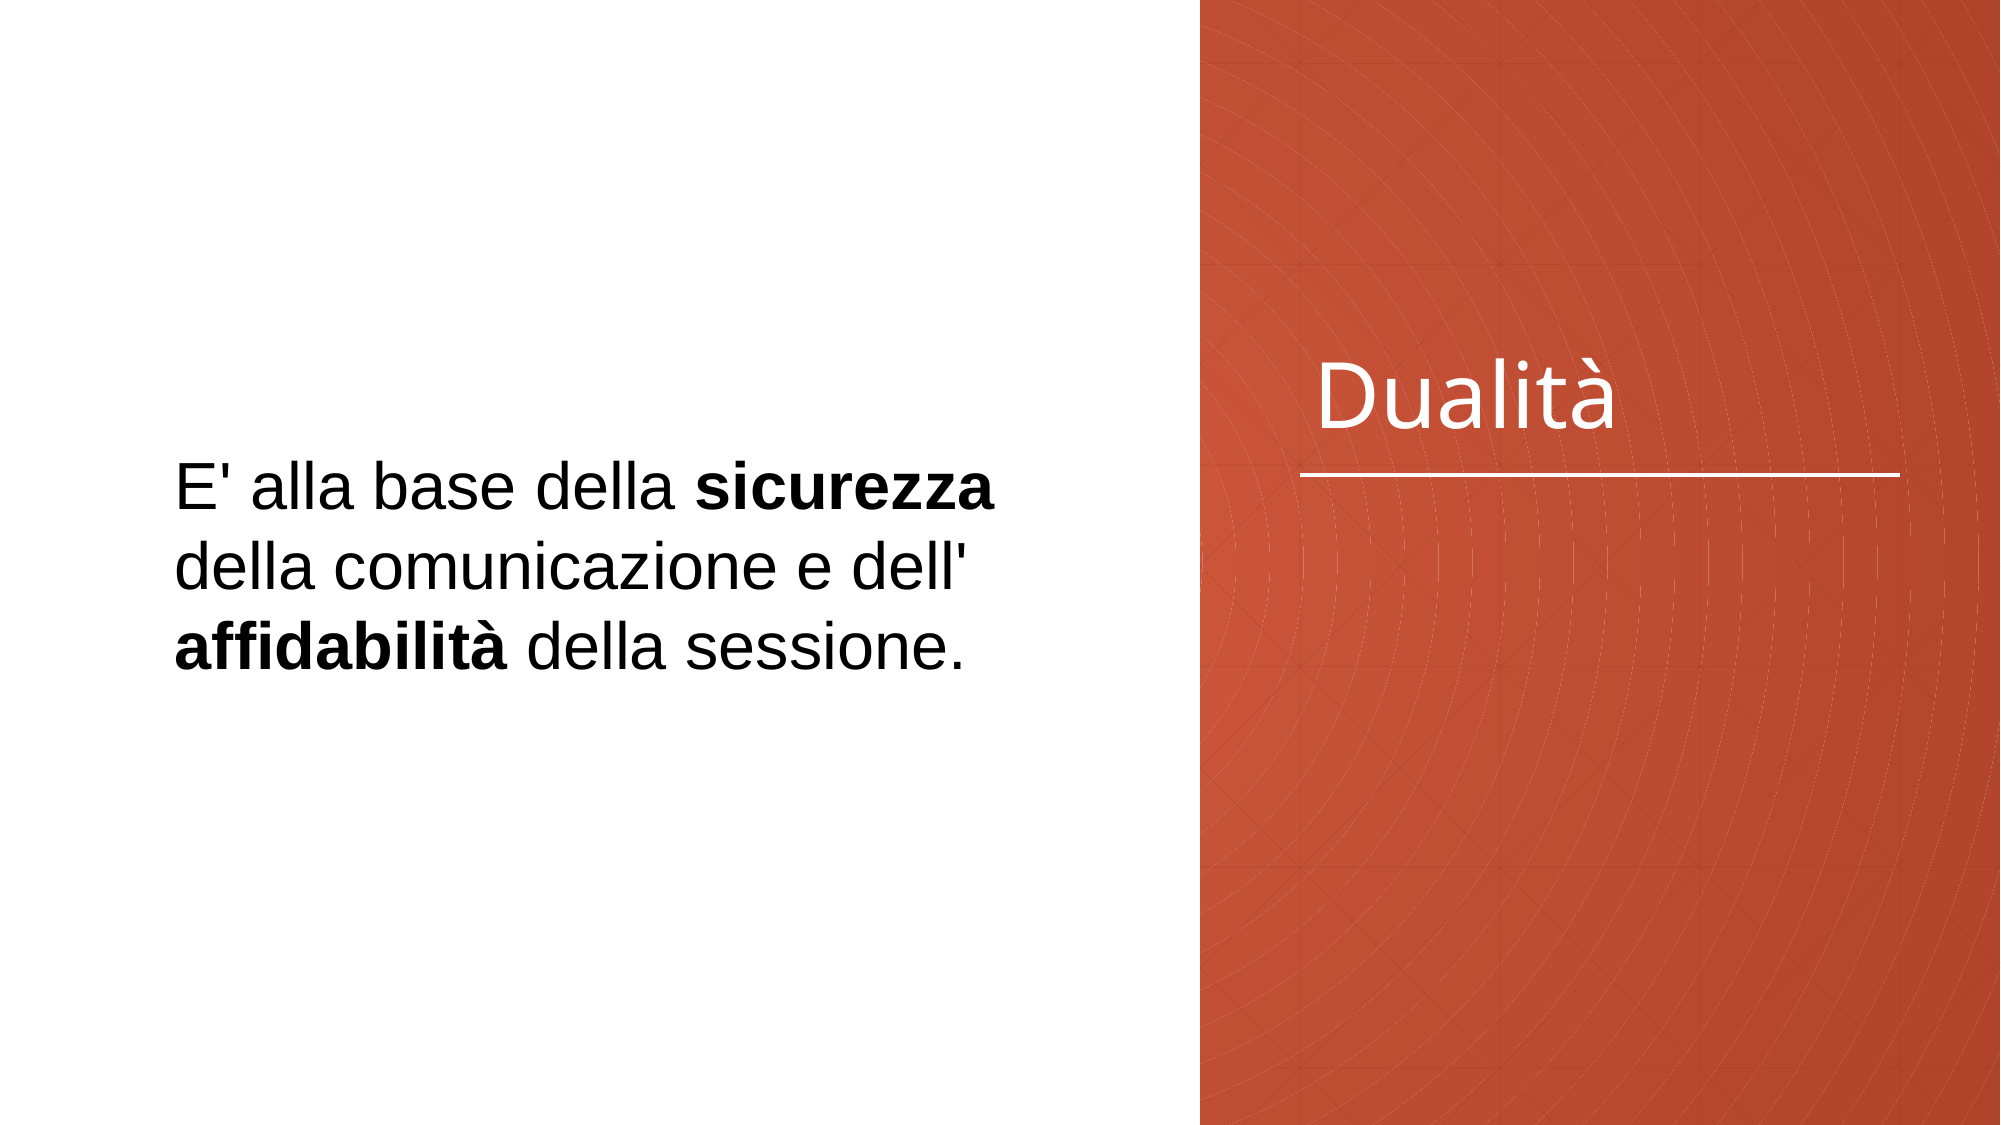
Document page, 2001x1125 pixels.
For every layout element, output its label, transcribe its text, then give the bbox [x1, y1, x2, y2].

title Dualità [1298, 93, 1899, 455]
list E' alla base della sicurezza della comunicazione e dell' affidabilità della sessione. [89, 93, 1110, 1032]
